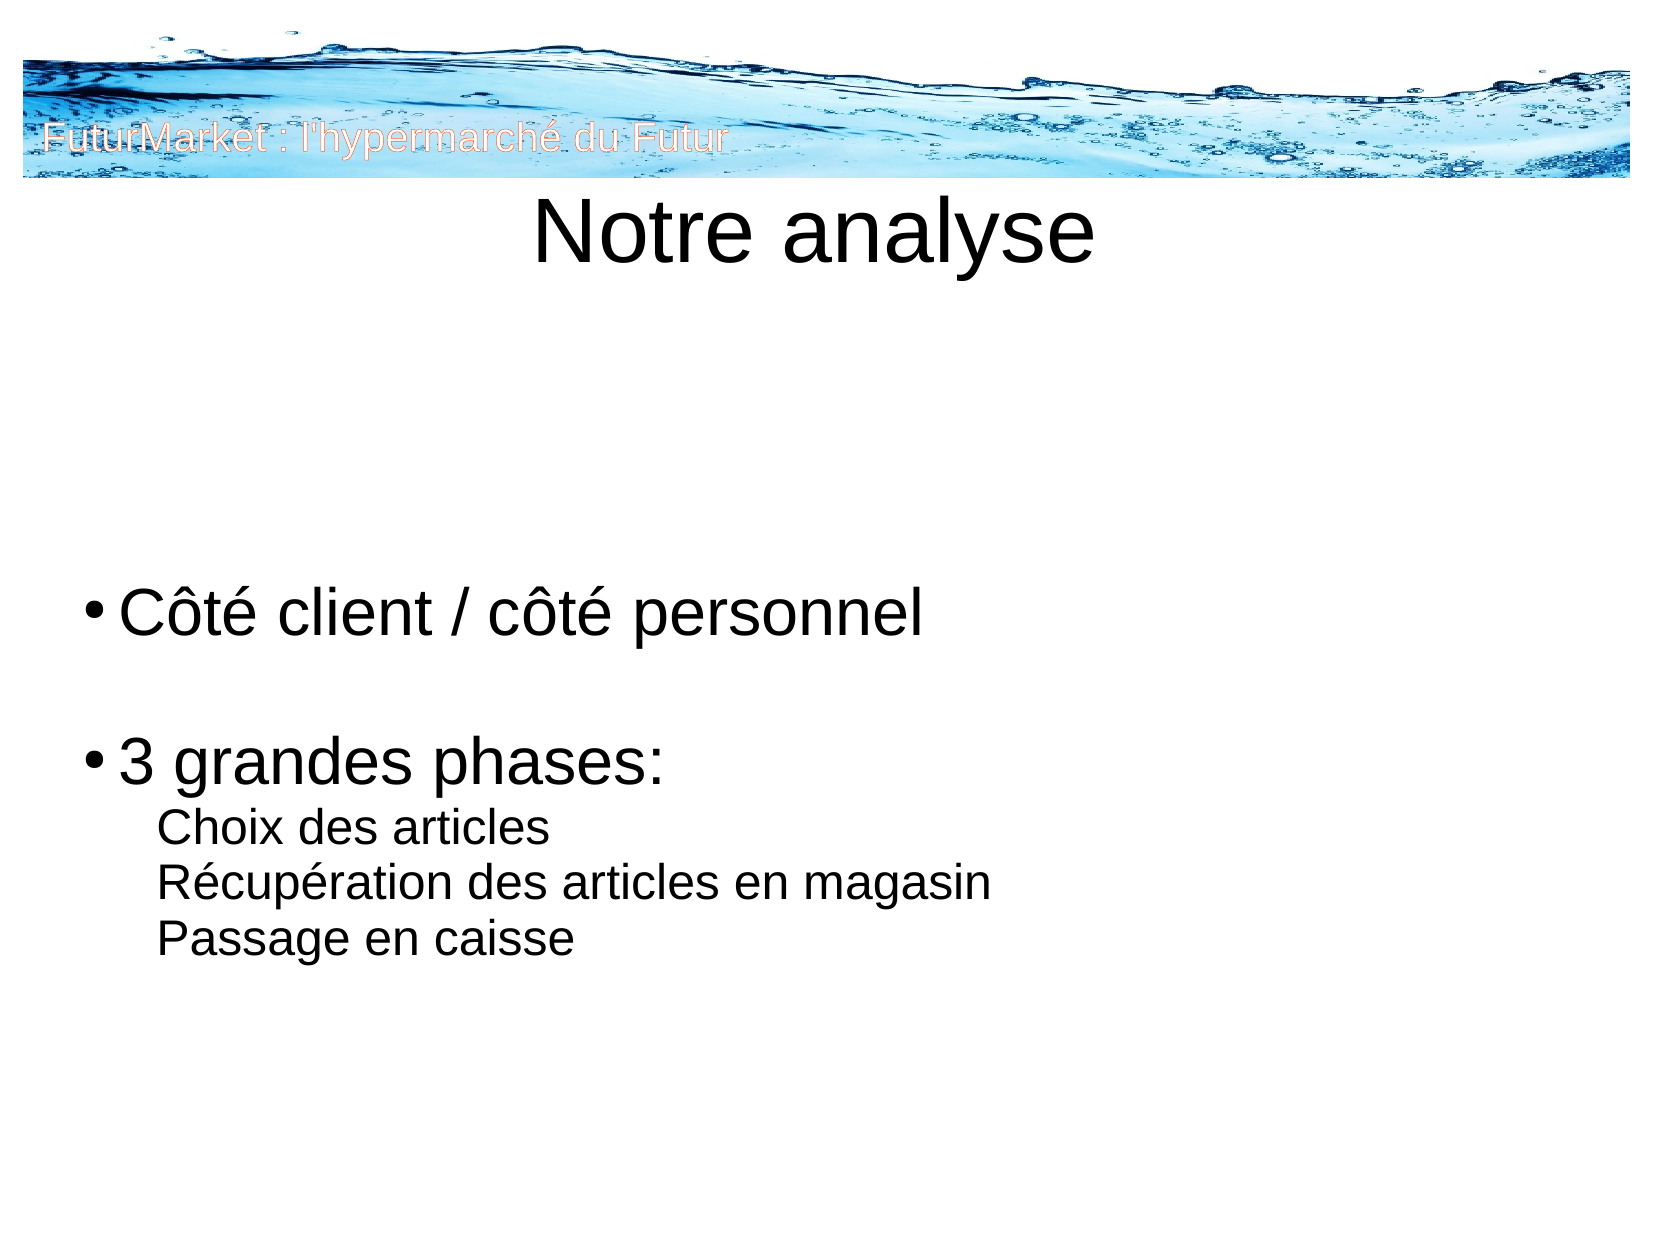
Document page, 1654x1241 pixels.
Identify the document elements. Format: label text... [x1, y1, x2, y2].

picture [23, 23, 1630, 178]
subtitle Côté client / côté personnel 3 grandes phases: Choix des articles Récupération des articles en magasin Passage en caisse [82, 473, 1571, 1193]
title Notre analyse [23, 177, 1607, 284]
